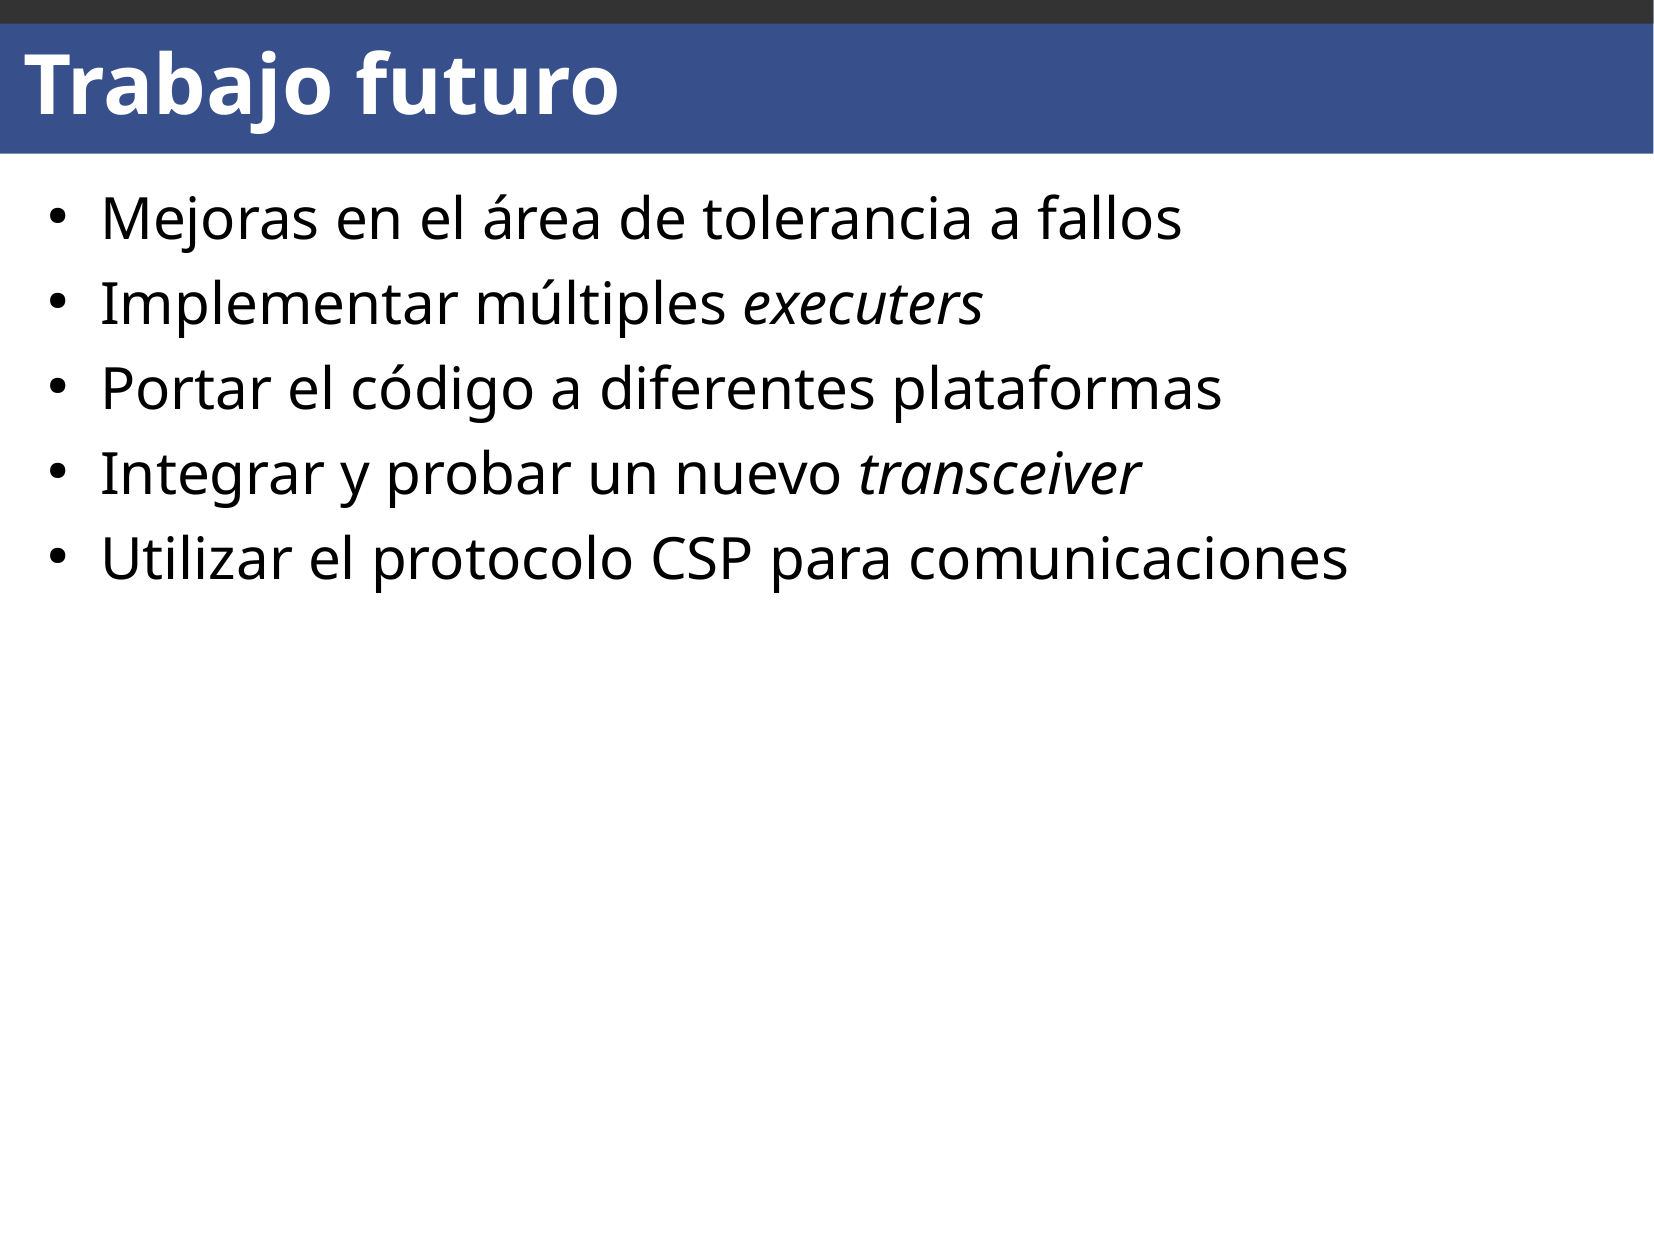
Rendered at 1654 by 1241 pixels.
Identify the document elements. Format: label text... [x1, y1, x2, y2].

list Mejoras en el área de tolerancia a fallos Implementar múltiples executers Portar el código a diferentes plataformas Integrar y probar un nuevo transceiver Utilizar el protocolo CSP para comunicaciones [29, 177, 1625, 660]
title Trabajo futuro [23, 17, 1630, 148]
